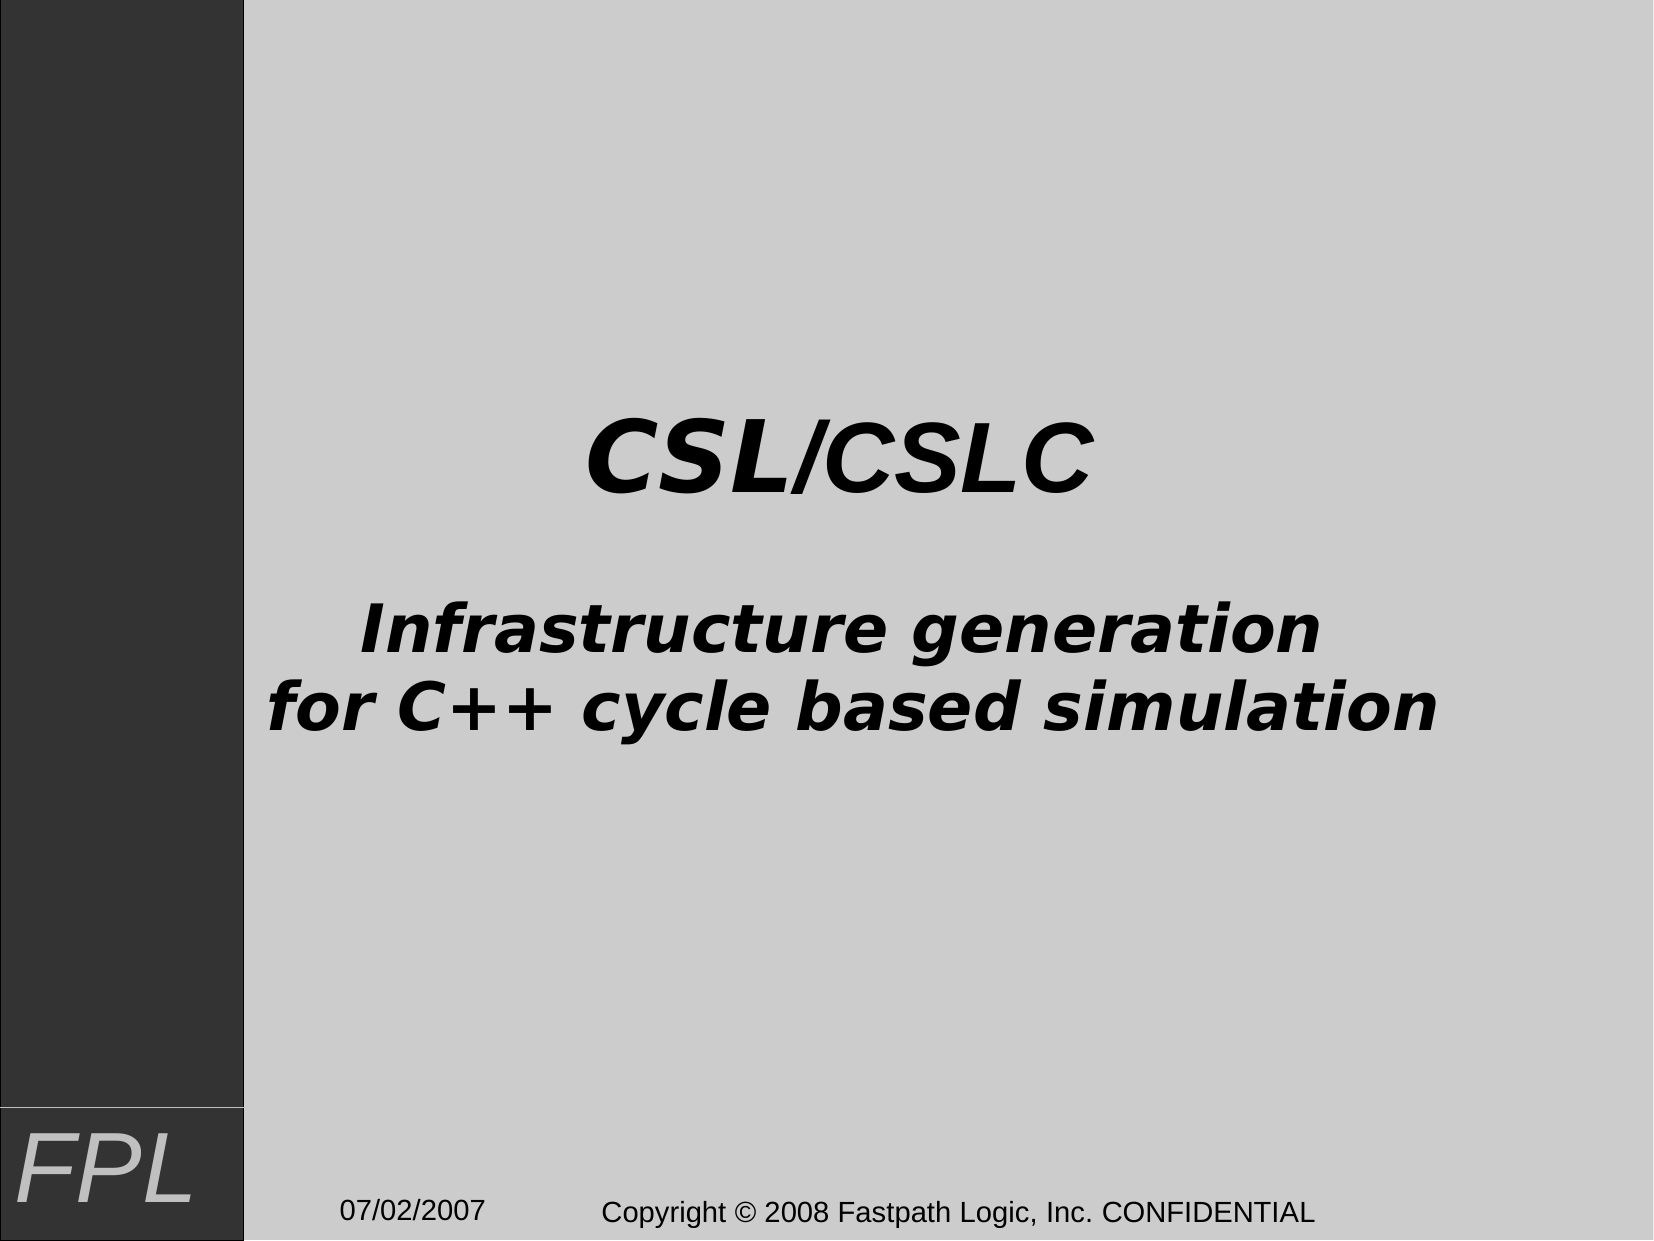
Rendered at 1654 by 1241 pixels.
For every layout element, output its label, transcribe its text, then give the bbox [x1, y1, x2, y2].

title CSL/CSLC Infrastructure generation for C++ cycle based simulation [147, 369, 1560, 777]
